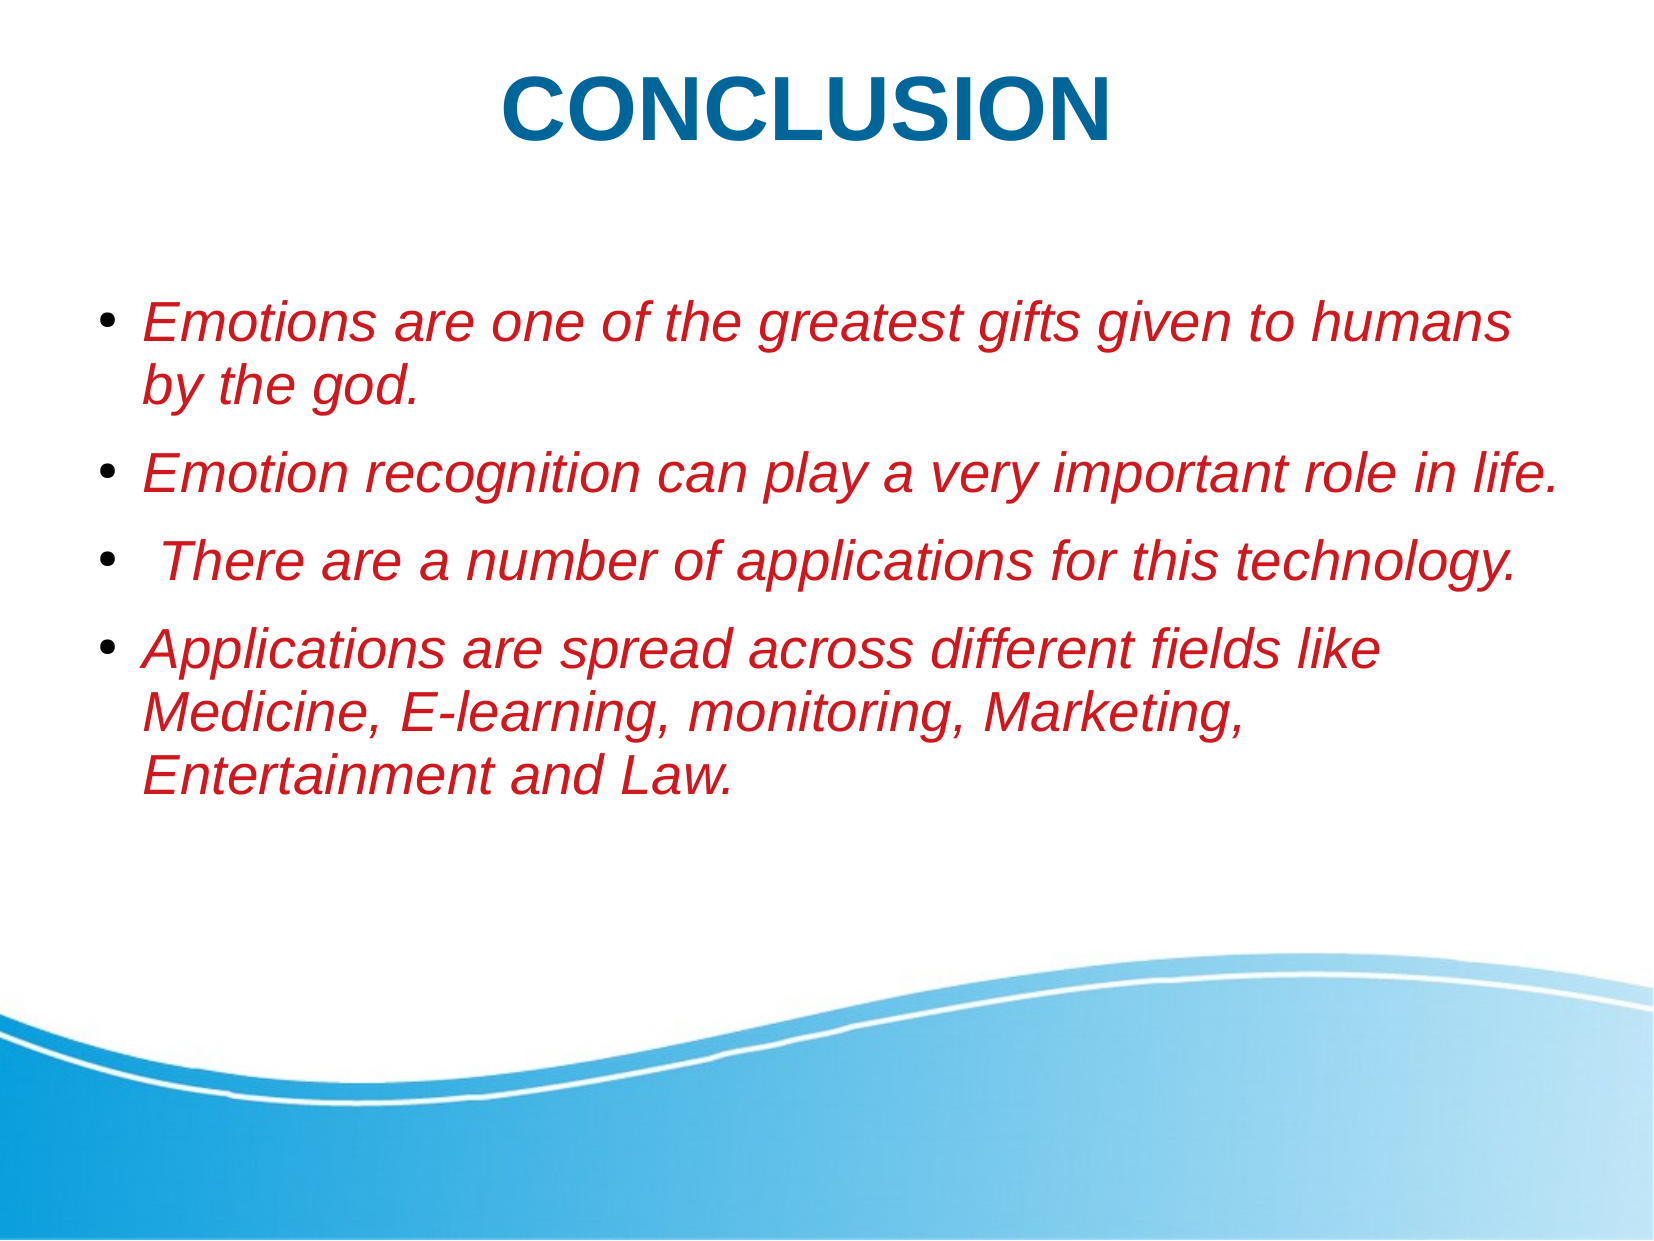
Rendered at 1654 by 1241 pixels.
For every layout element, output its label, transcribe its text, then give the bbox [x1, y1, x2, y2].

picture [0, 952, 1654, 1240]
list Emotions are one of the greatest gifts given to humans by the god. Emotion recognition can play a very important role in life. There are a number of applications for this technology. Applications are spread across different fields like Medicine, E-learning, monitoring, Marketing, Entertainment and Law. [82, 289, 1571, 1010]
title CONCLUSION [0, 5, 1489, 213]
